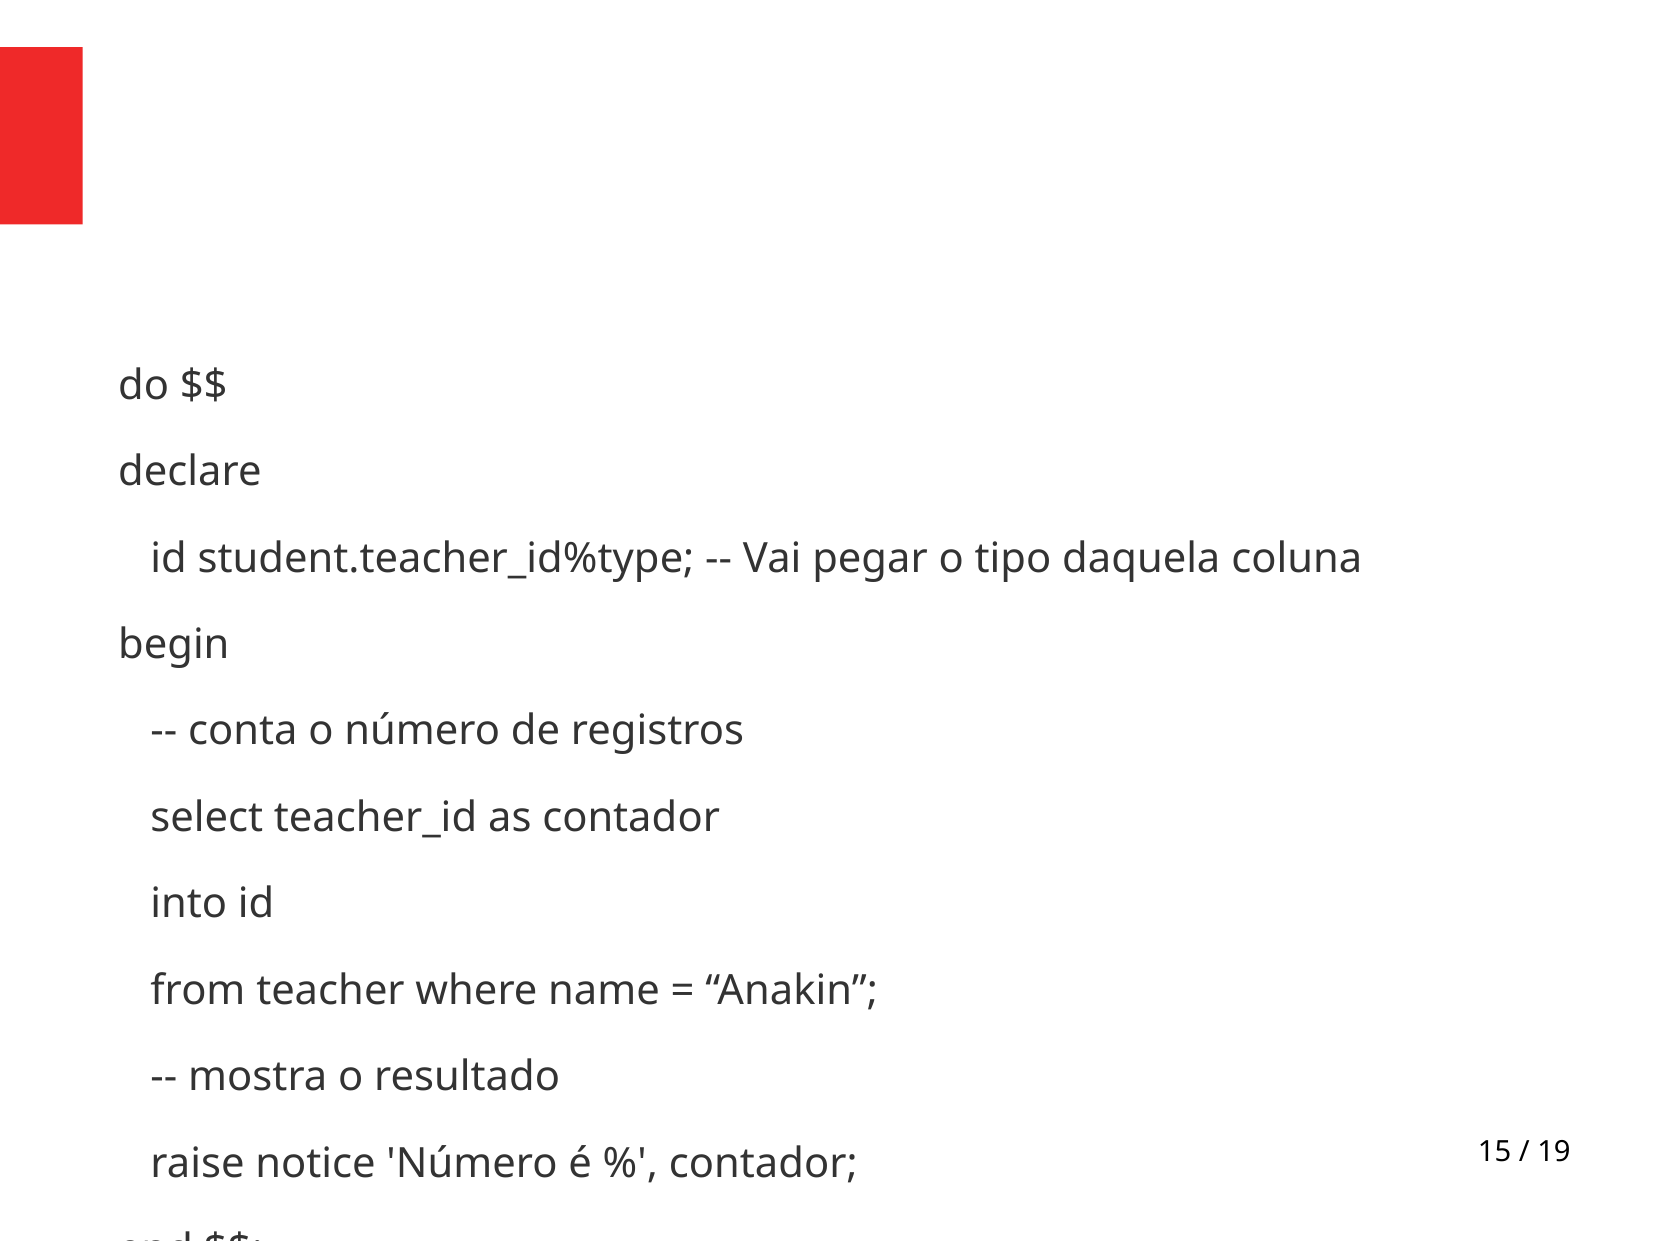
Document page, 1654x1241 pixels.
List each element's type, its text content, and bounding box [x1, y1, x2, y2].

list do $$ declare id student.teacher_id%type; -- Vai pegar o tipo daquela coluna begin -- conta o número de registros select teacher_id as contador into id from teacher where name = “Anakin”; -- mostra o resultado raise notice 'Número é %', contador; end $$; [118, 354, 1536, 1074]
